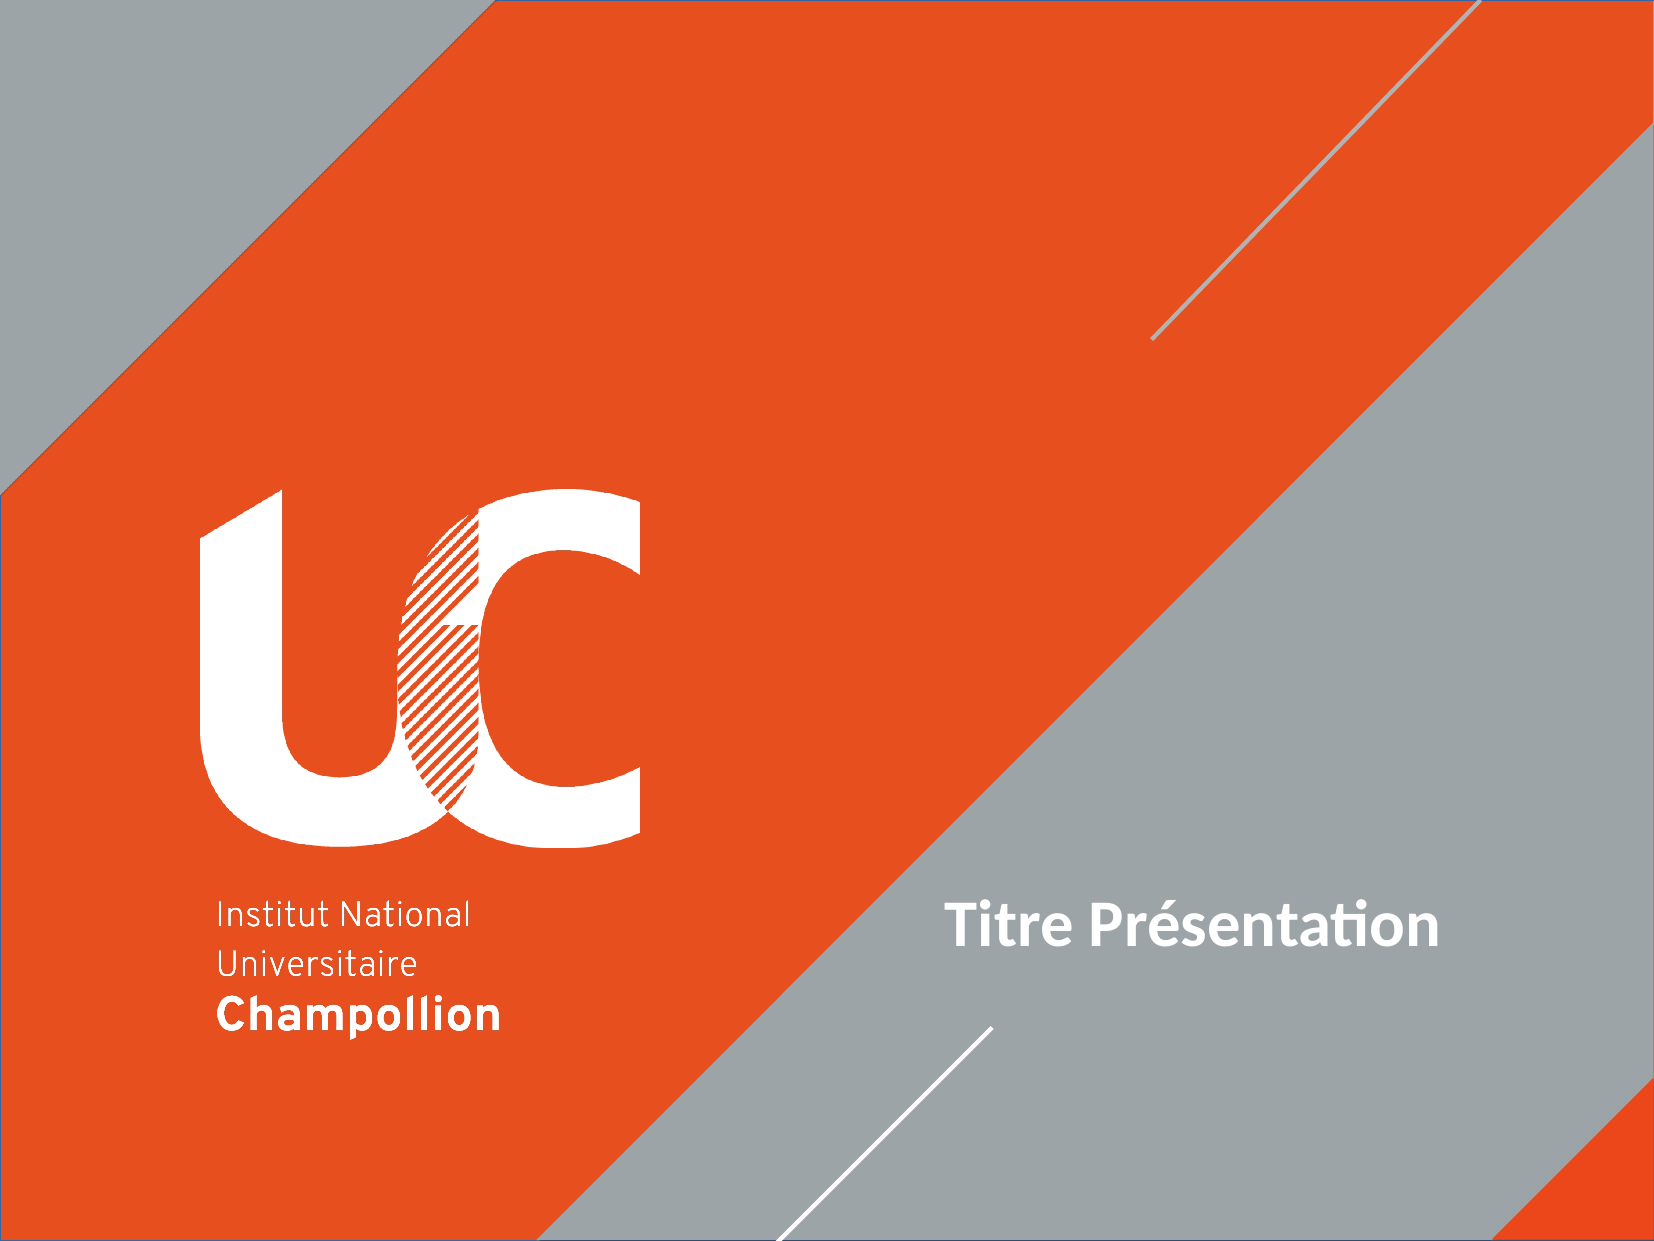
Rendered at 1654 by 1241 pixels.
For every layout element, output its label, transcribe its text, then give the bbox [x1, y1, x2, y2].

picture [217, 900, 499, 1040]
picture [0, 0, 640, 848]
title Titre Présentation [944, 826, 1625, 1034]
